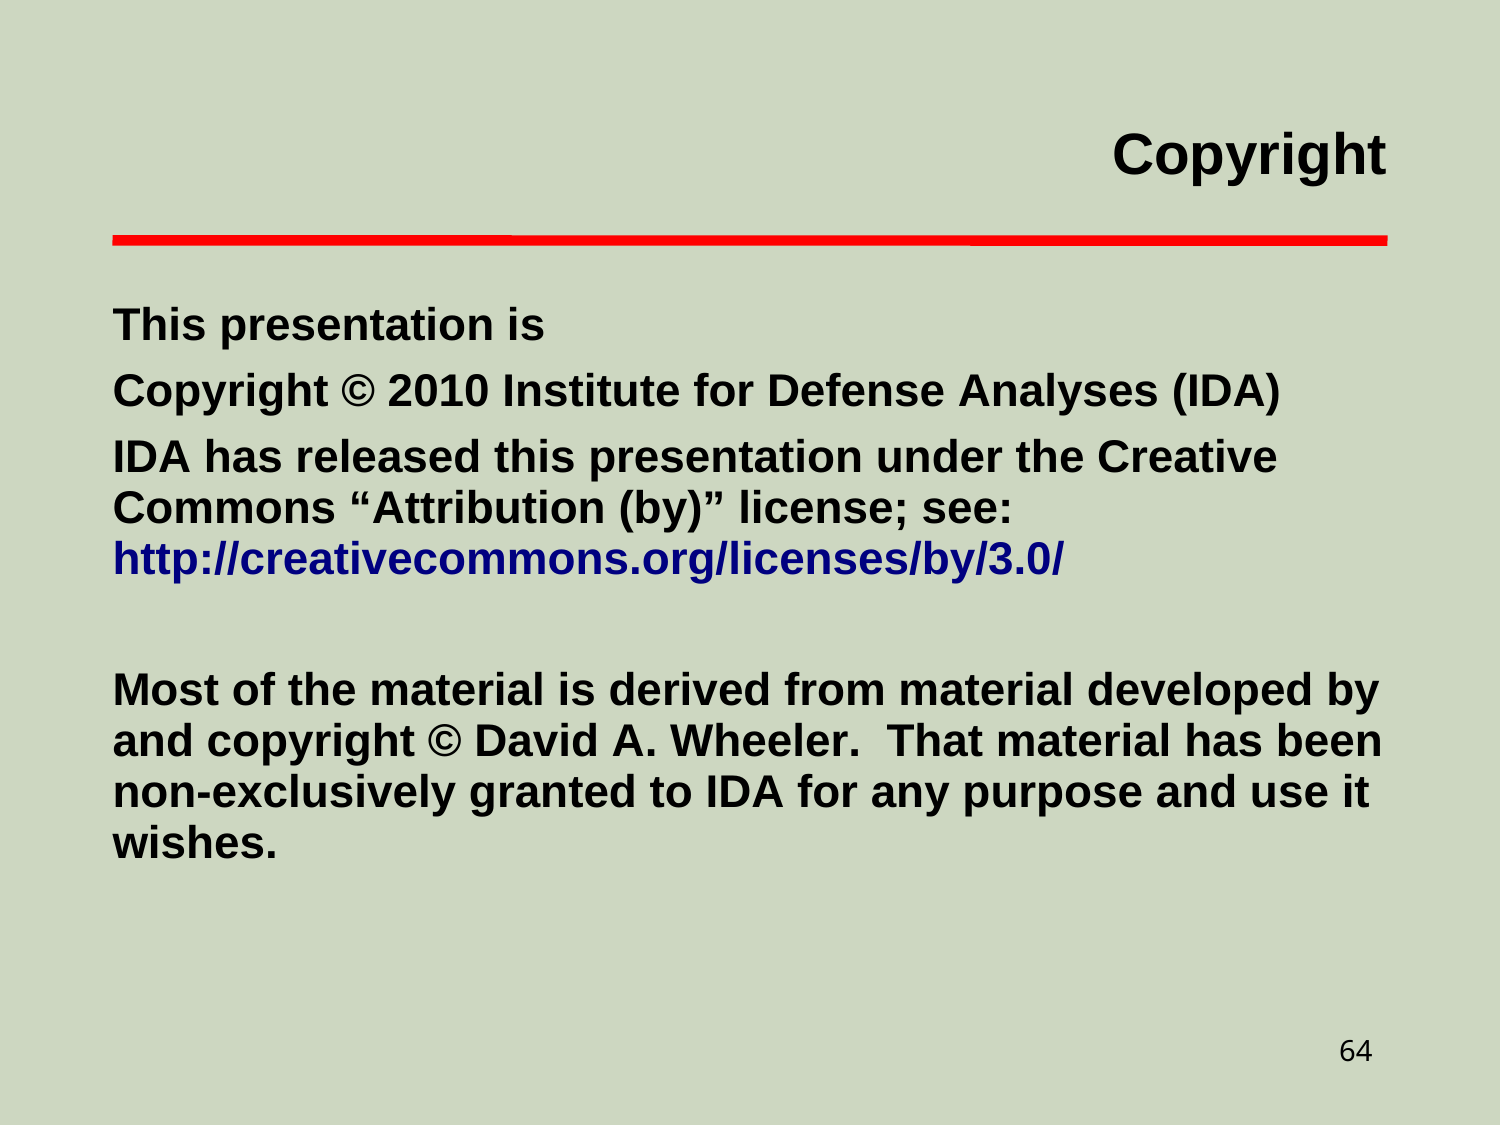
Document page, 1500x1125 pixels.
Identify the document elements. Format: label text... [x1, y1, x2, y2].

list This presentation is Copyright © 2010 Institute for Defense Analyses (IDA) IDA has released this presentation under the Creative Commons “Attribution (by)” license; see: http://creativecommons.org/licenses/by/3.0/ Most of the material is derived from material developed by and copyright © David A. Wheeler. That material has been non-exclusively granted to IDA for any purpose and use it wishes. [112, 299, 1388, 1083]
title Copyright [337, 85, 1388, 224]
